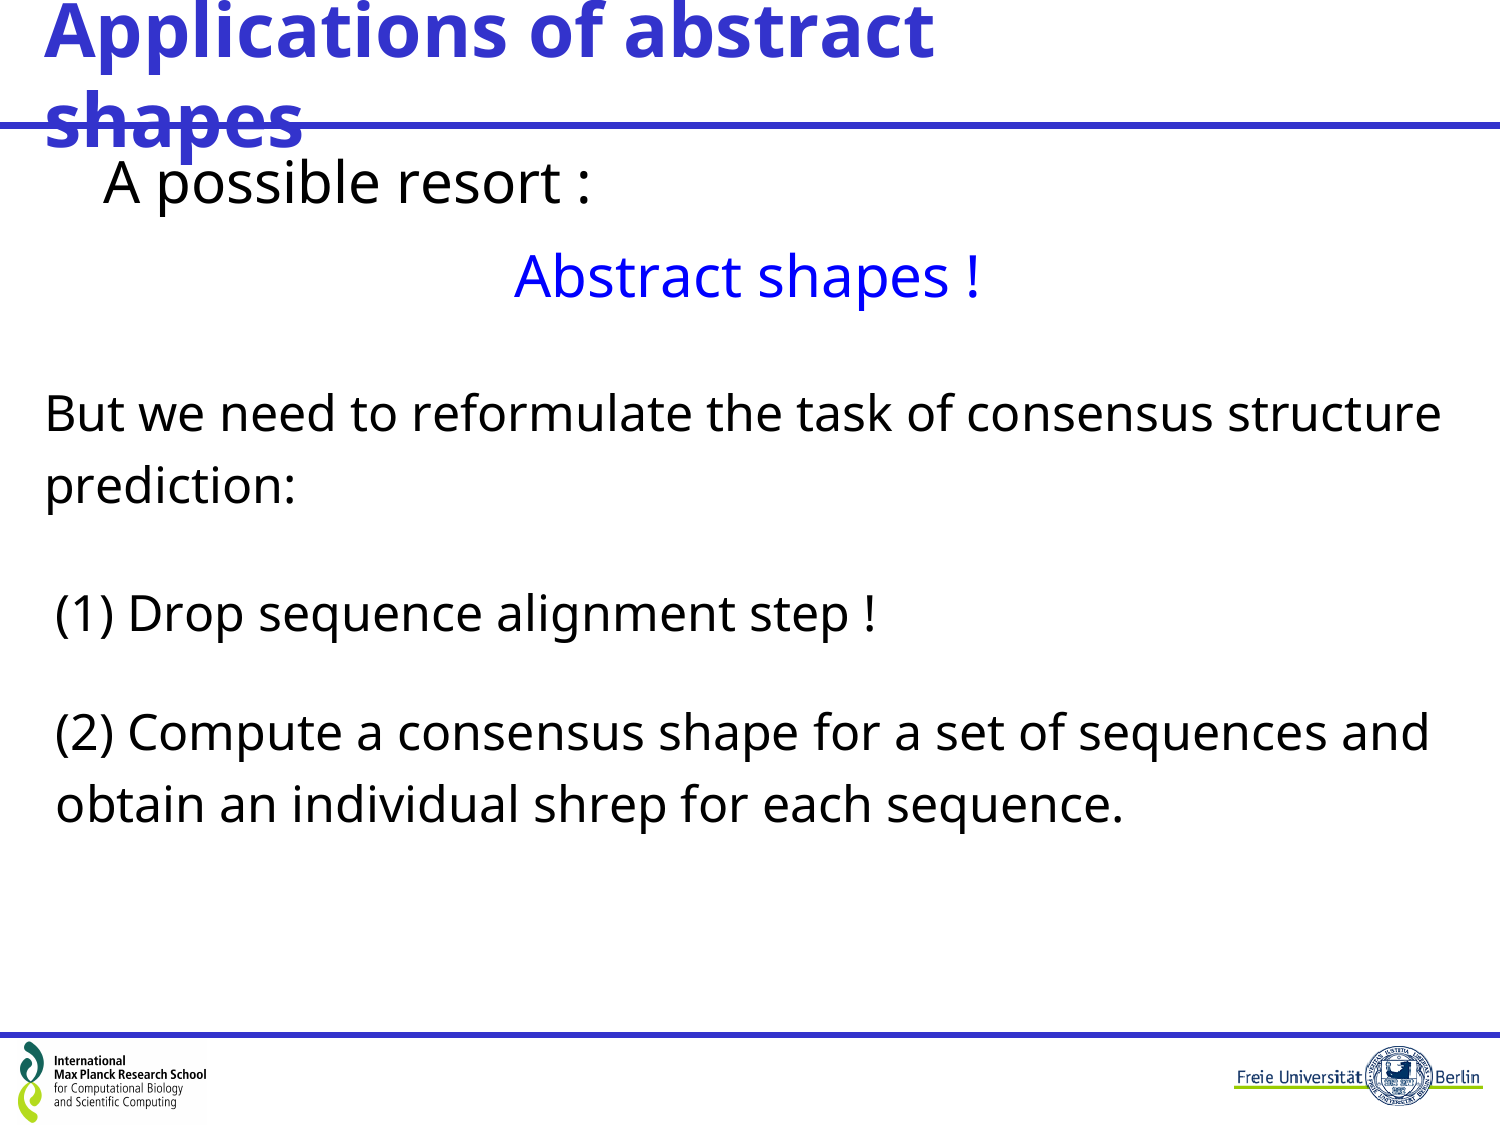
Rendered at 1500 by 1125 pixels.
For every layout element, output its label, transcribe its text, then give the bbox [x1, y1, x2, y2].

text_box (2) Compute a consensus shape for a set of sequences and obtain an individual shrep for each sequence. [41, 692, 1447, 841]
text_box Abstract shapes ! [41, 231, 1471, 318]
title Applications of abstract shapes [29, 3, 1164, 142]
text_box But we need to reformulate the task of consensus structure prediction: [29, 373, 1471, 522]
list A possible resort : [88, 137, 1377, 231]
picture [1234, 1046, 1483, 1106]
text_box (1) Drop sequence alignment step ! [41, 574, 1471, 650]
picture [17, 1039, 207, 1125]
